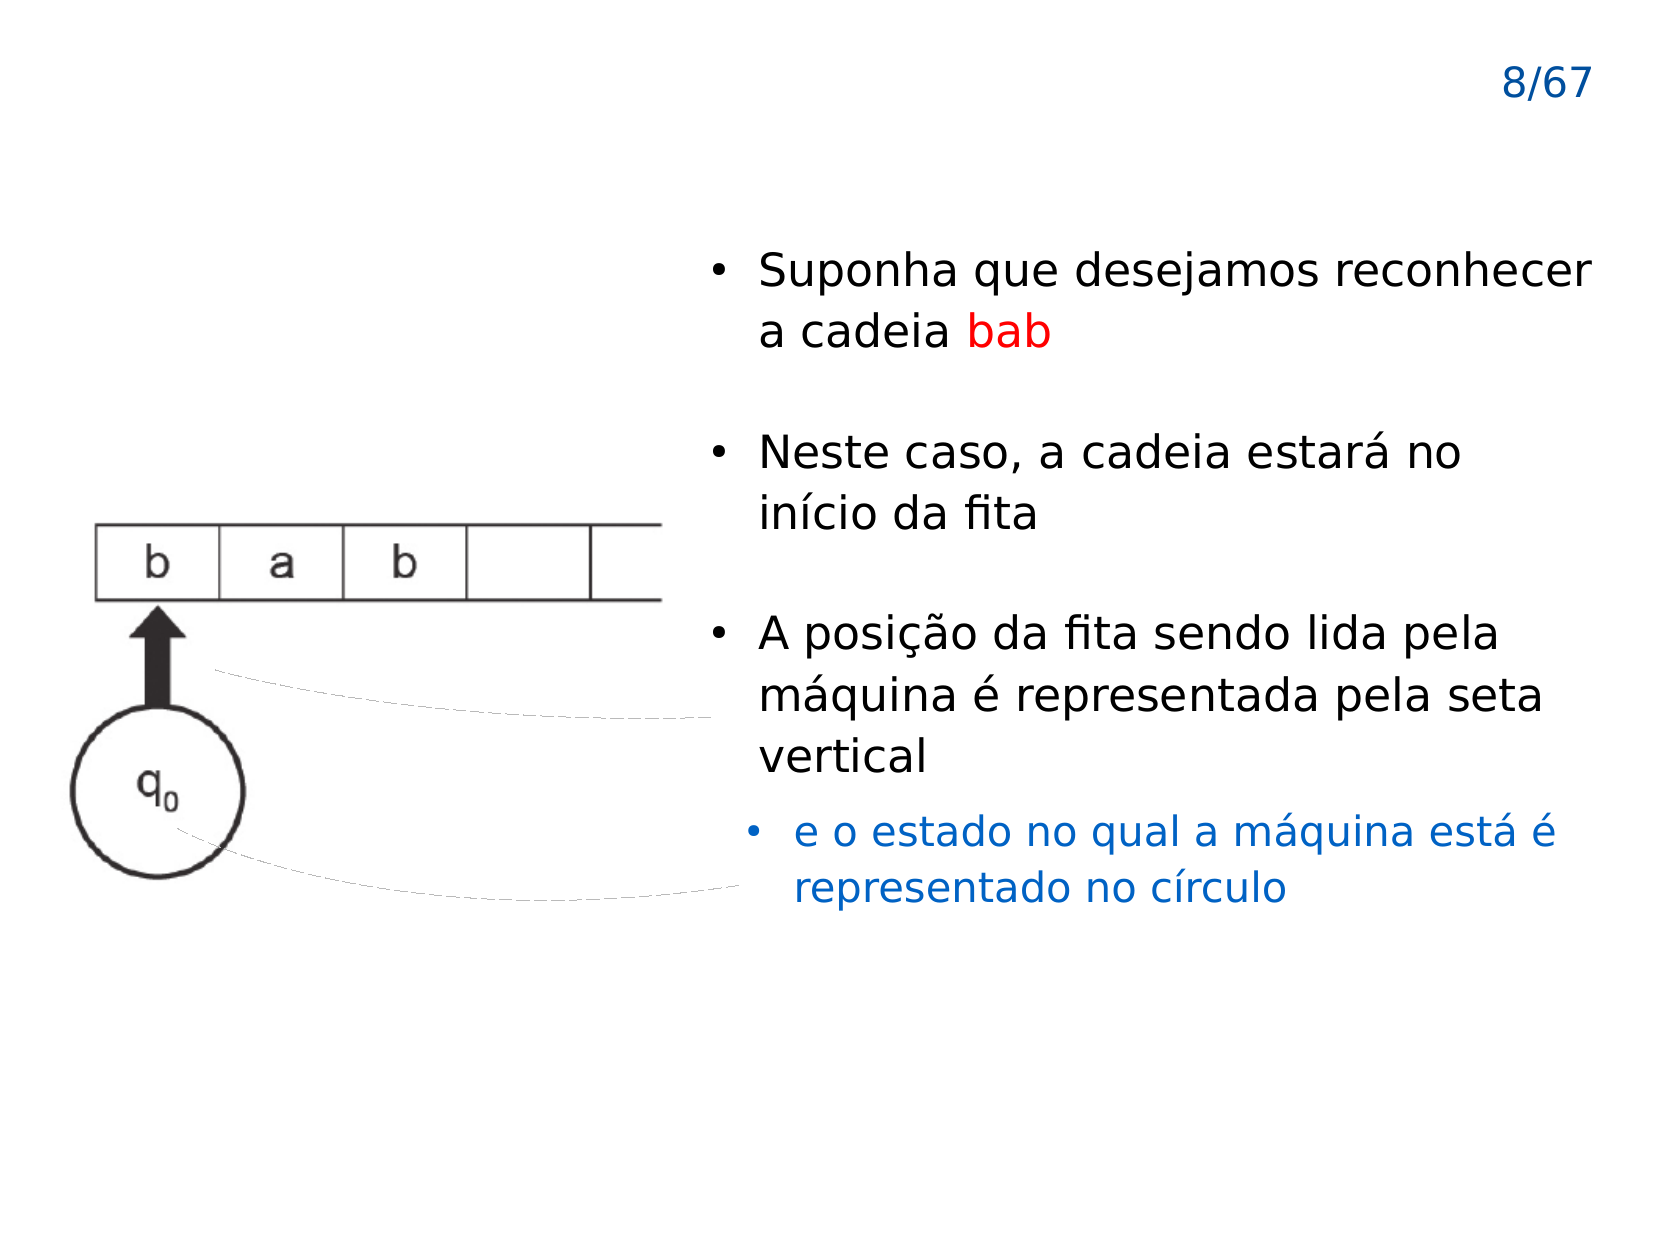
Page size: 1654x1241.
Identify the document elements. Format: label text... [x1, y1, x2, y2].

picture [59, 514, 669, 888]
list Suponha que desejamos reconhecer a cadeia bab Neste caso, a cadeia estará no início da fita A posição da fita sendo lida pela máquina é representada pela seta vertical e o estado no qual a máquina está é representado no círculo [710, 236, 1595, 1182]
